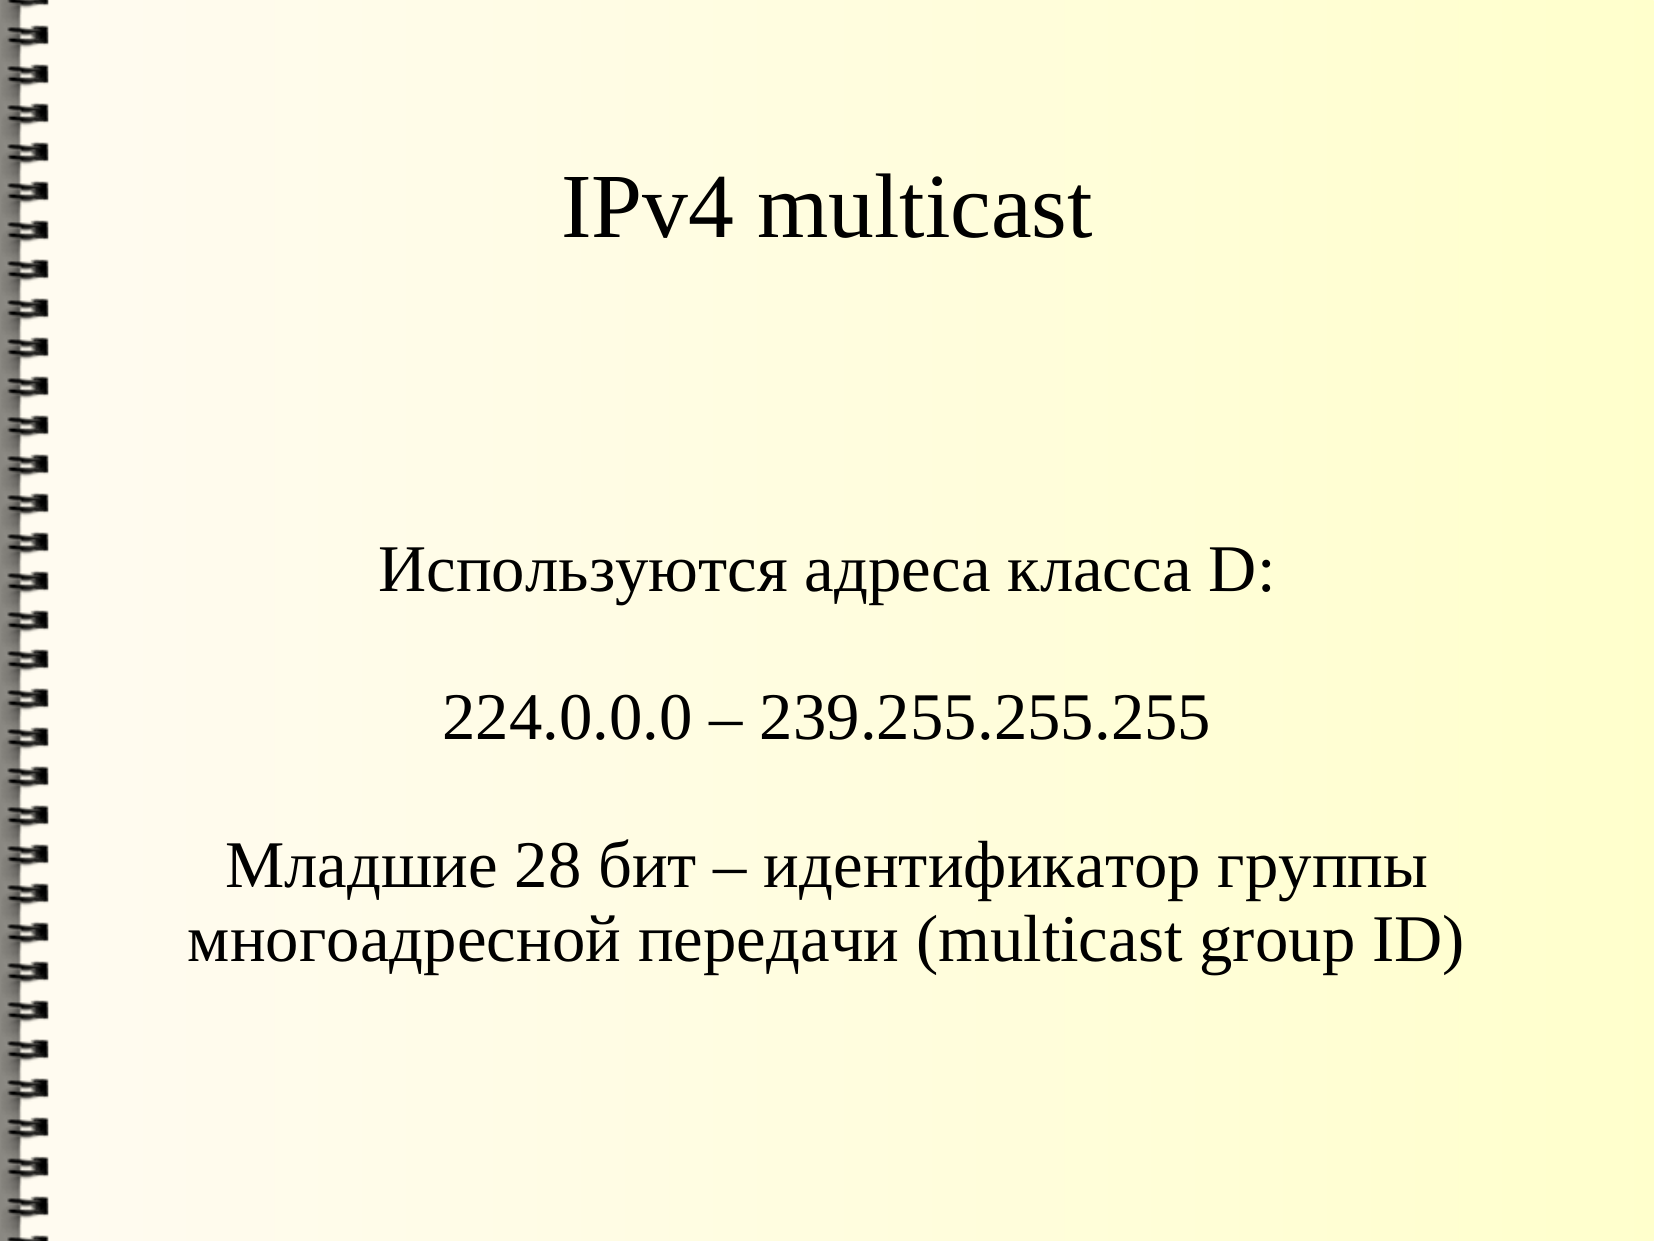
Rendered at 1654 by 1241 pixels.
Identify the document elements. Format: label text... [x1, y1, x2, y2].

subtitle Используются адреса класса D: 224.0.0.0 – 239.255.255.255 Младшие 28 бит – идентификатор группы многоадресной передачи (multicast group ID) [121, 344, 1534, 1164]
picture [0, 0, 1654, 1241]
title IPv4 multicast [121, 102, 1534, 311]
